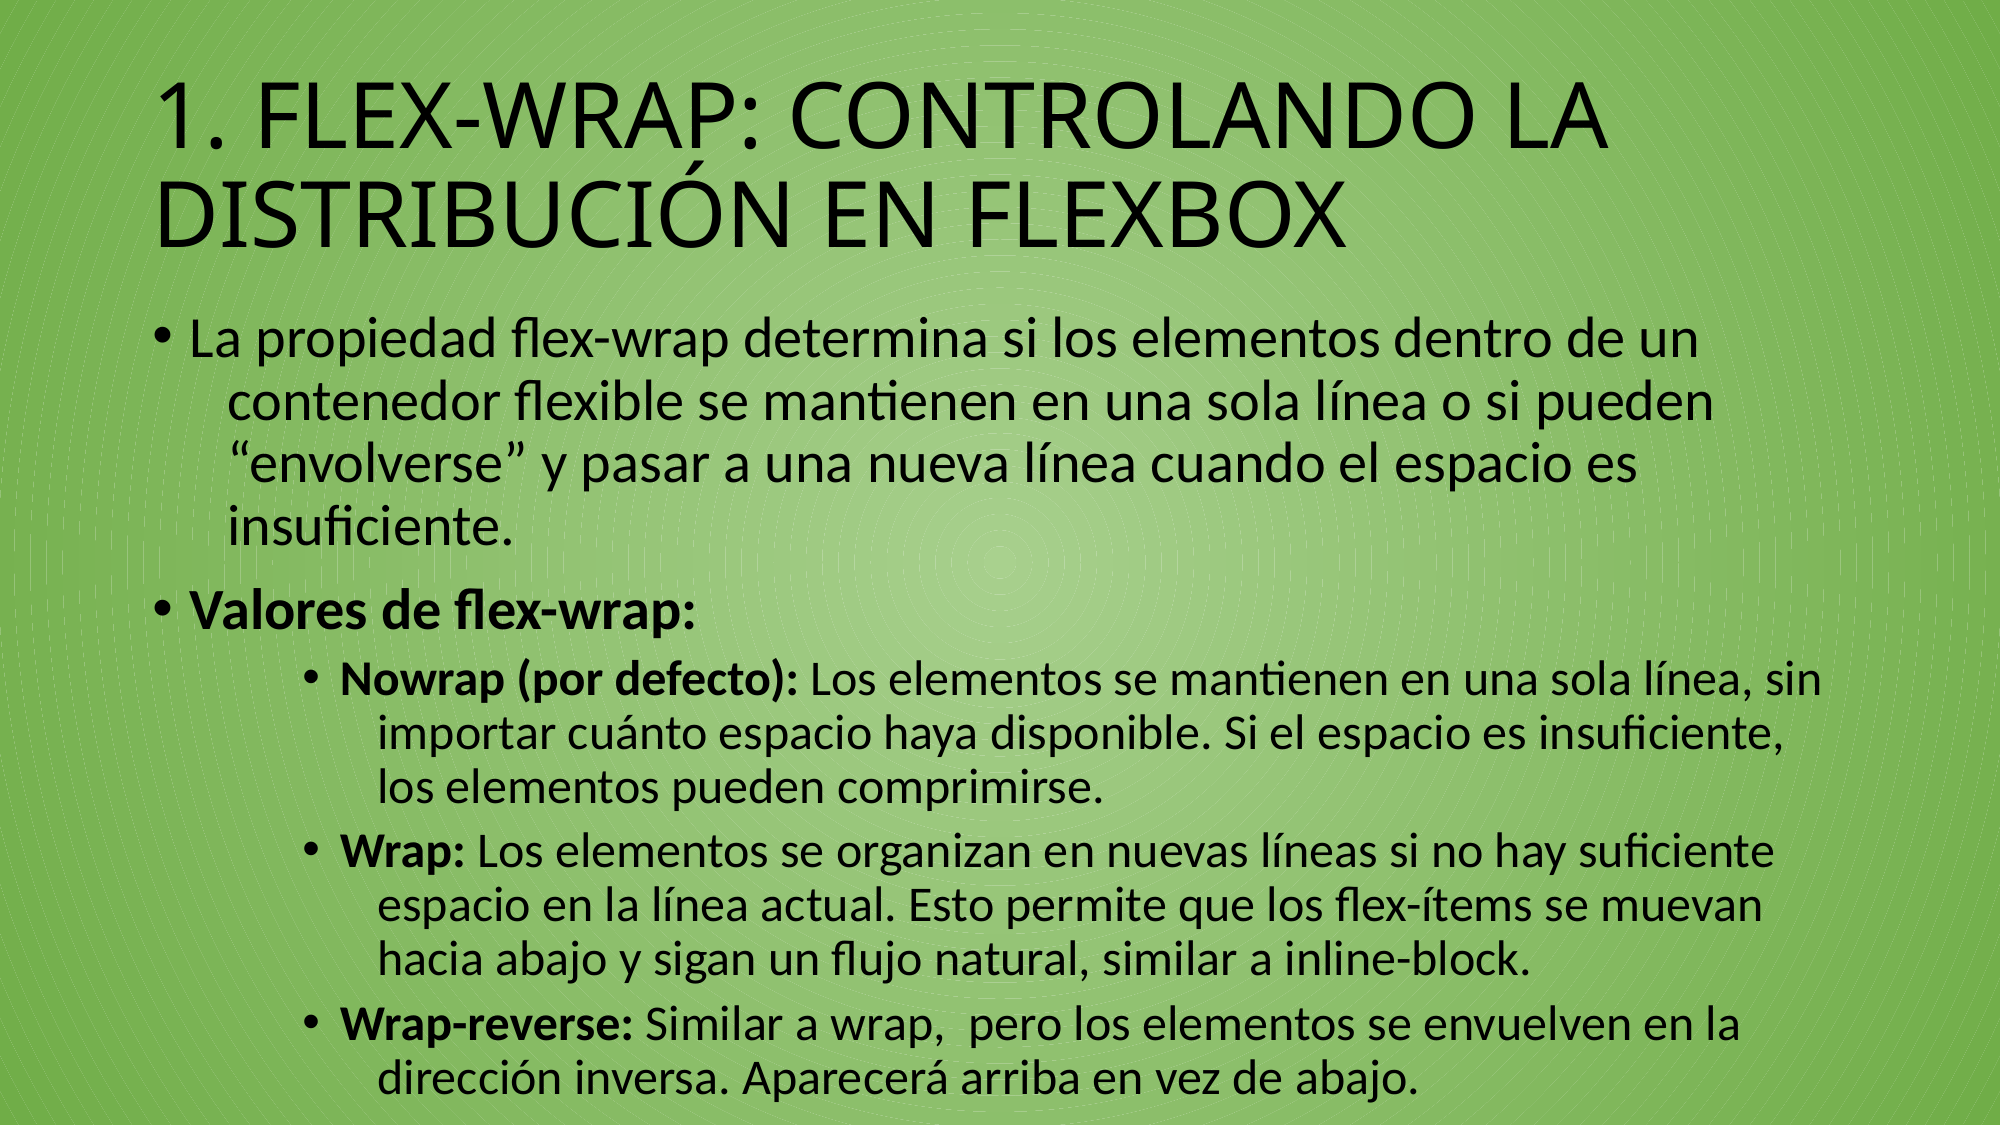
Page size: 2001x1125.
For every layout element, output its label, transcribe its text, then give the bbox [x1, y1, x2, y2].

title 1. FLEX-WRAP: CONTROLANDO LA DISTRIBUCIÓN EN FLEXBOX [137, 59, 1863, 278]
list La propiedad flex-wrap determina si los elementos dentro de un contenedor flexible se mantienen en una sola línea o si pueden “envolverse” y pasar a una nueva línea cuando el espacio es insuficiente. Valores de flex-wrap: Nowrap (por defecto): Los elementos se mantienen en una sola línea, sin importar cuánto espacio haya disponible. Si el espacio es insuficiente, los elementos pueden comprimirse. Wrap: Los elementos se organizan en nuevas líneas si no hay suficiente espacio en la línea actual. Esto permite que los flex-ítems se muevan hacia abajo y sigan un flujo natural, similar a inline-block. Wrap-reverse: Similar a wrap, pero los elementos se envuelven en la dirección inversa. Aparecerá arriba en vez de abajo. [137, 299, 1863, 1125]
